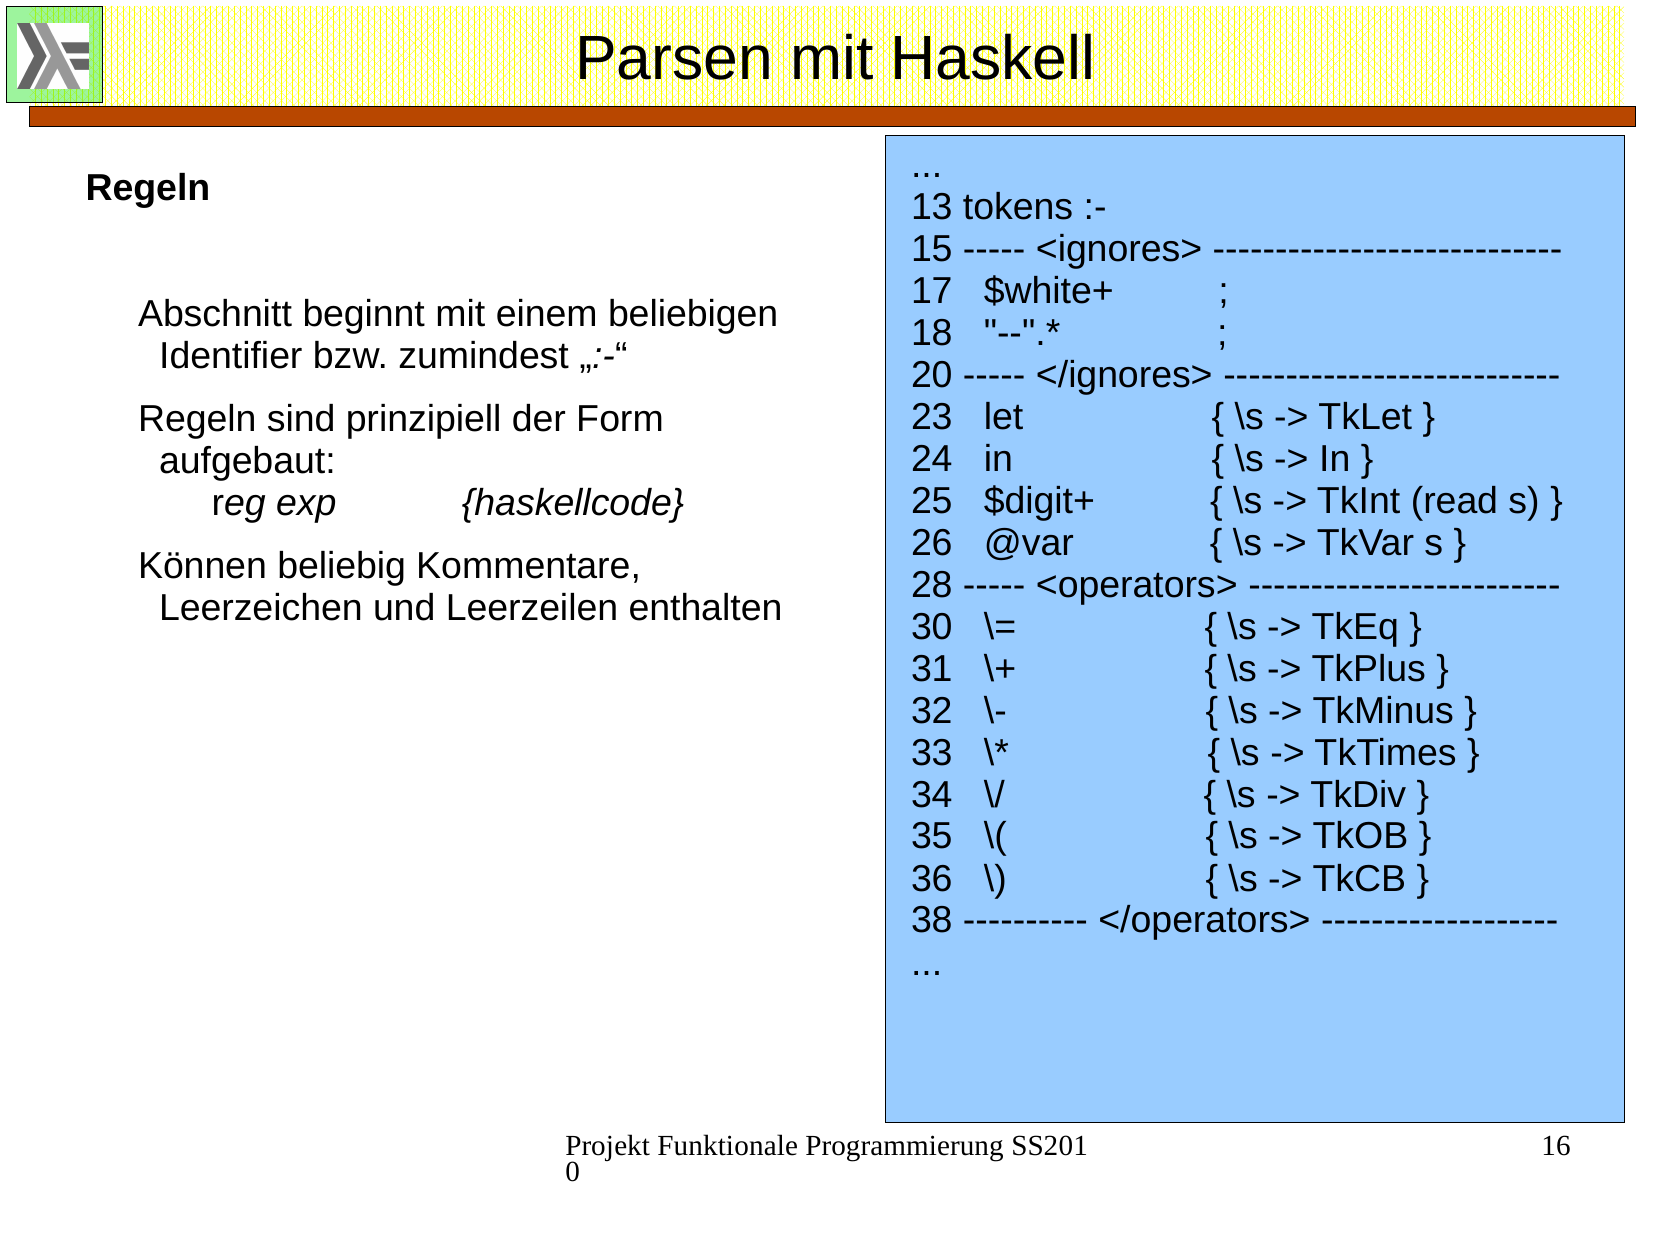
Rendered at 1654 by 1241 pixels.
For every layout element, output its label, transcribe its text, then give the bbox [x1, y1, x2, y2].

picture [17, 23, 89, 89]
text_box ... 13 tokens :- 15 ----- <ignores> ---------------------------- 17 $white+ ; 18 "--".* ; 20 ----- </ignores> --------------------------- 23 let { \s -> TkLet } 24 in { \s -> In } 25 $digit+ { \s -> TkInt (read s) } 26 @var { \s -> TkVar s } 28 ----- <operators> ------------------------- 30 \= { \s -> TkEq } 31 \+ { \s -> TkPlus } 32 \- { \s -> TkMinus } 33 \* { \s -> TkTimes } 34 \/ { \s -> TkDiv } 35 \( { \s -> TkOB } 36 \) { \s -> TkCB } 38 ---------- </operators> ------------------- ... [885, 135, 1625, 1123]
title Parsen mit Haskell [206, 15, 1465, 101]
text_box Regeln Abschnitt beginnt mit einem beliebigen Identifier bzw. zumindest „:-“ Regeln sind prinzipiell der Form aufgebaut: reg exp {haskellcode} Können beliebig Kommentare, Leerzeichen und Leerzeilen enthalten [70, 159, 839, 1098]
text_box [6, 5, 1636, 127]
